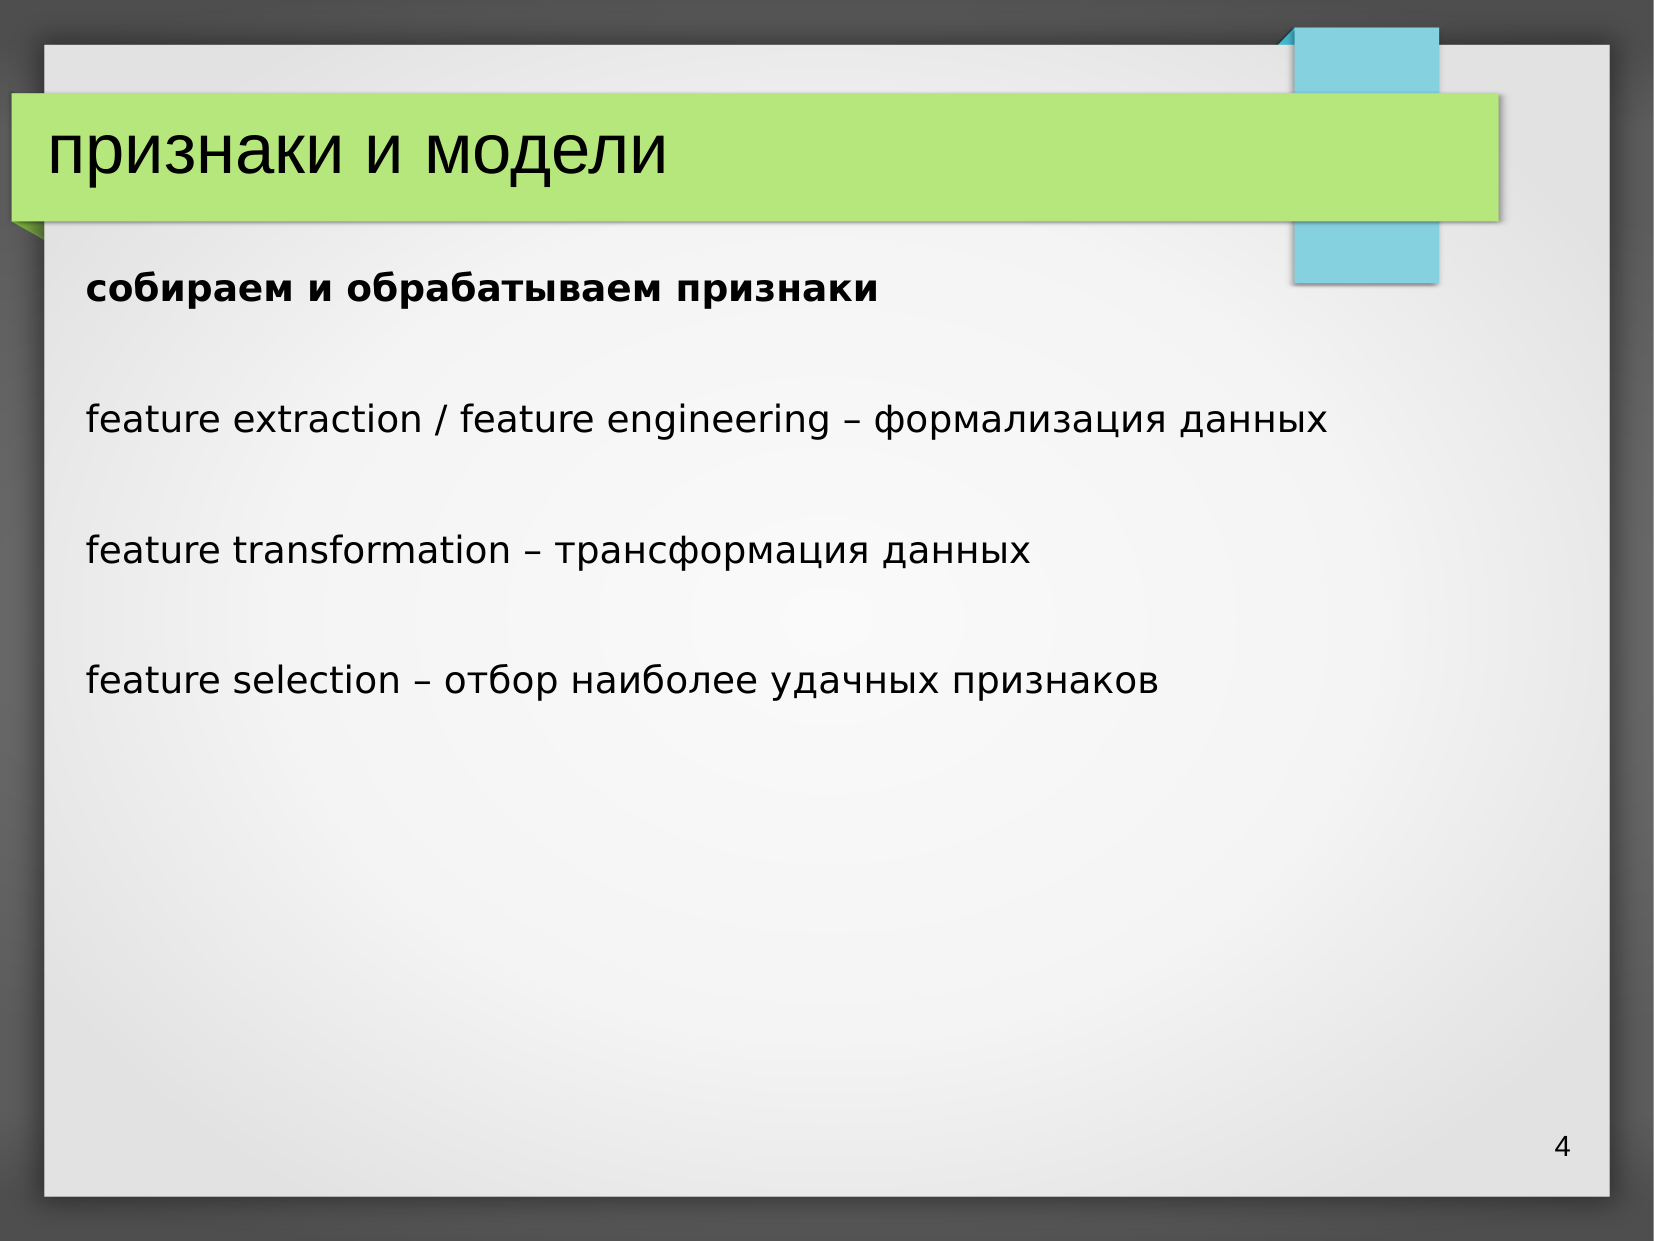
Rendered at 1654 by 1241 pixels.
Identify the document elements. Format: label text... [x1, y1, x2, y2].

text_box собираем и обрабатываем признаки feature extraction / feature engineering – формализация данных feature transformation – трансформация данных feature selection – отбор наиболее удачных признаков [70, 259, 1595, 841]
picture [0, 0, 1654, 1241]
title признаки и модели [47, 113, 1465, 185]
